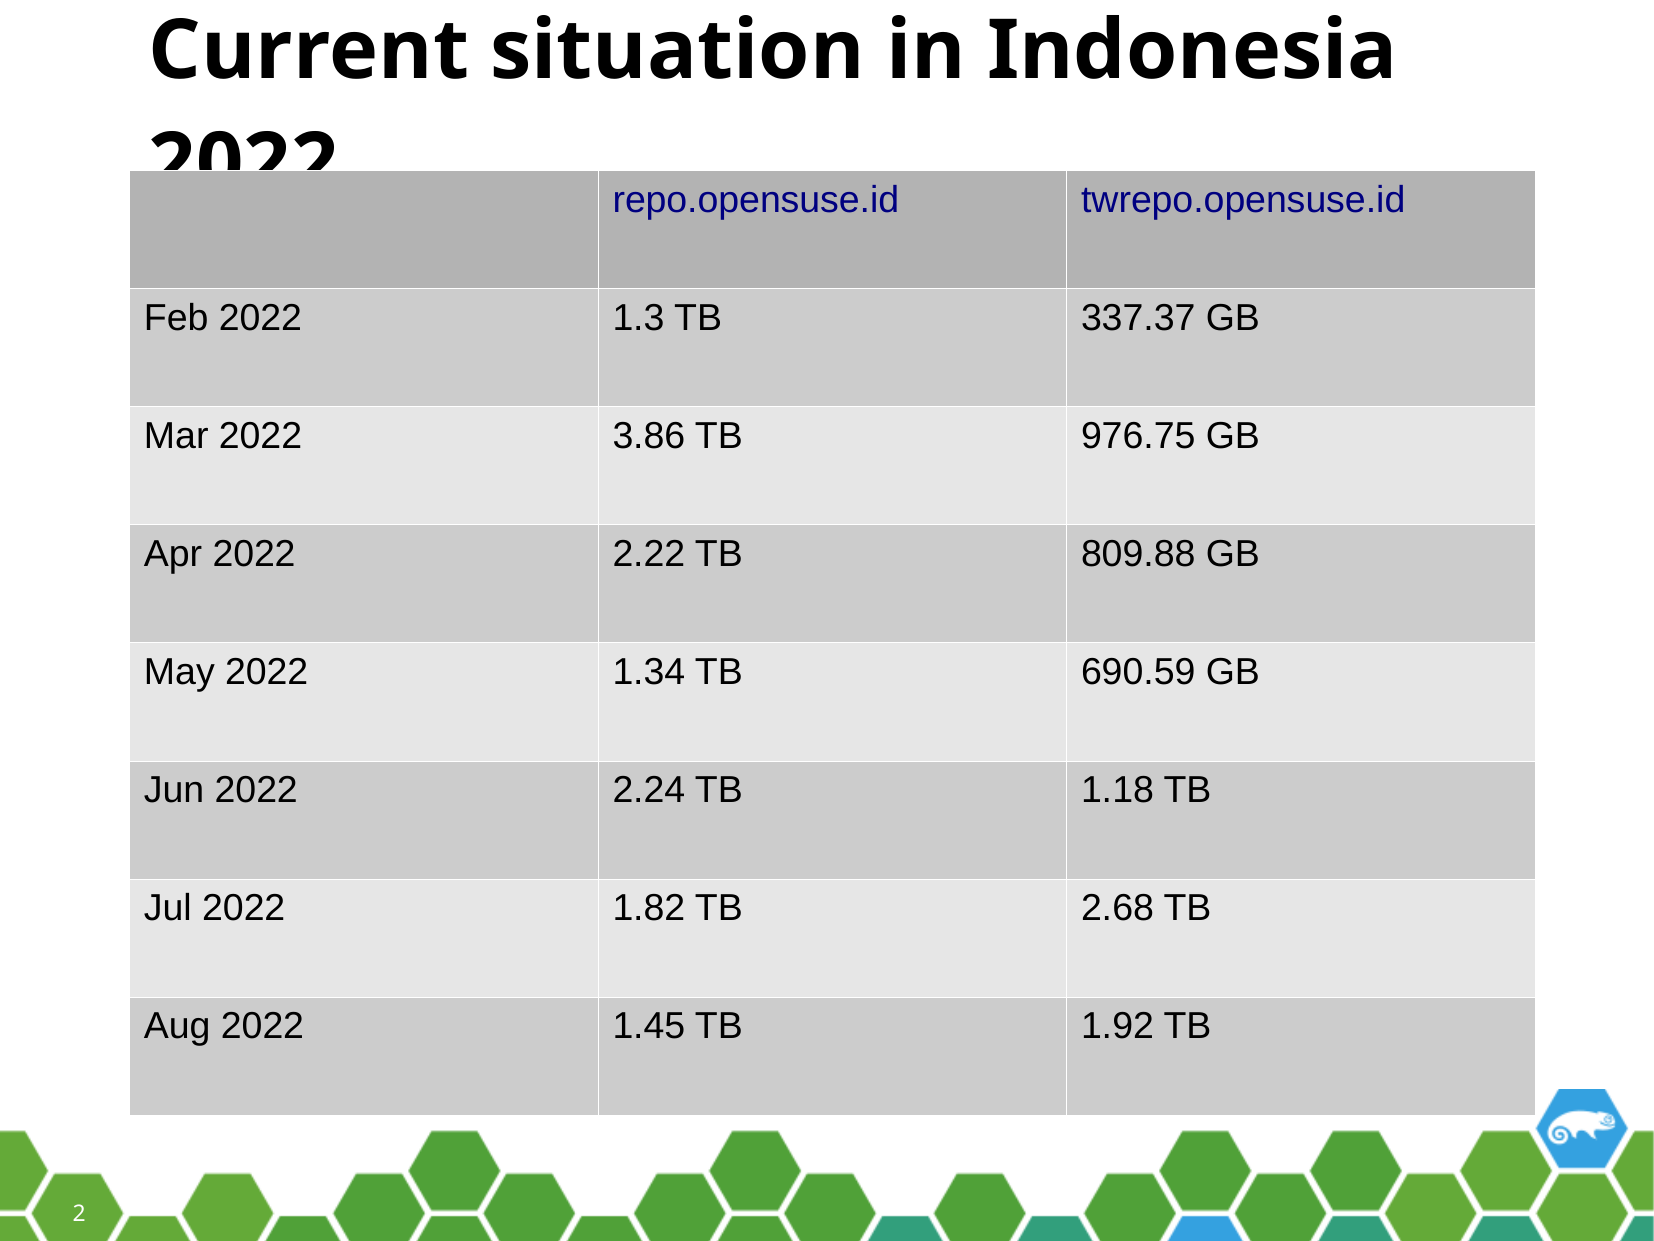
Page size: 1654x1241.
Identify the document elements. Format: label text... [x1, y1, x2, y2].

table_cell 976.75 GB [1067, 407, 1535, 524]
table_cell 1.18 TB [1067, 762, 1535, 879]
table_cell 3.86 TB [599, 407, 1066, 524]
table_cell 337.37 GB [1067, 289, 1535, 406]
table_header repo.opensuse.id [599, 171, 1066, 288]
table_cell Feb 2022 [130, 289, 598, 406]
table_cell Apr 2022 [130, 525, 598, 642]
table_cell May 2022 [130, 643, 598, 761]
table_cell Jul 2022 [130, 880, 598, 997]
table_cell 2.68 TB [1067, 880, 1535, 997]
table_cell 2.24 TB [599, 762, 1066, 879]
table_cell 809.88 GB [1067, 525, 1535, 642]
table_cell 1.45 TB [599, 998, 1066, 1115]
table_cell 1.82 TB [599, 880, 1066, 997]
title Current situation in Indonesia 2022 [148, 13, 1512, 170]
table_header twrepo.opensuse.id [1067, 171, 1535, 288]
table_cell Jun 2022 [130, 762, 598, 879]
table_cell 1.3 TB [599, 289, 1066, 406]
table_header [130, 171, 598, 288]
table_cell Aug 2022 [130, 998, 598, 1115]
table_cell 1.34 TB [599, 643, 1066, 761]
picture [0, 1089, 1654, 1241]
table_cell Mar 2022 [130, 407, 598, 524]
table_cell 1.92 TB [1067, 998, 1535, 1115]
table_cell 2.22 TB [599, 525, 1066, 642]
table_cell 690.59 GB [1067, 643, 1535, 761]
